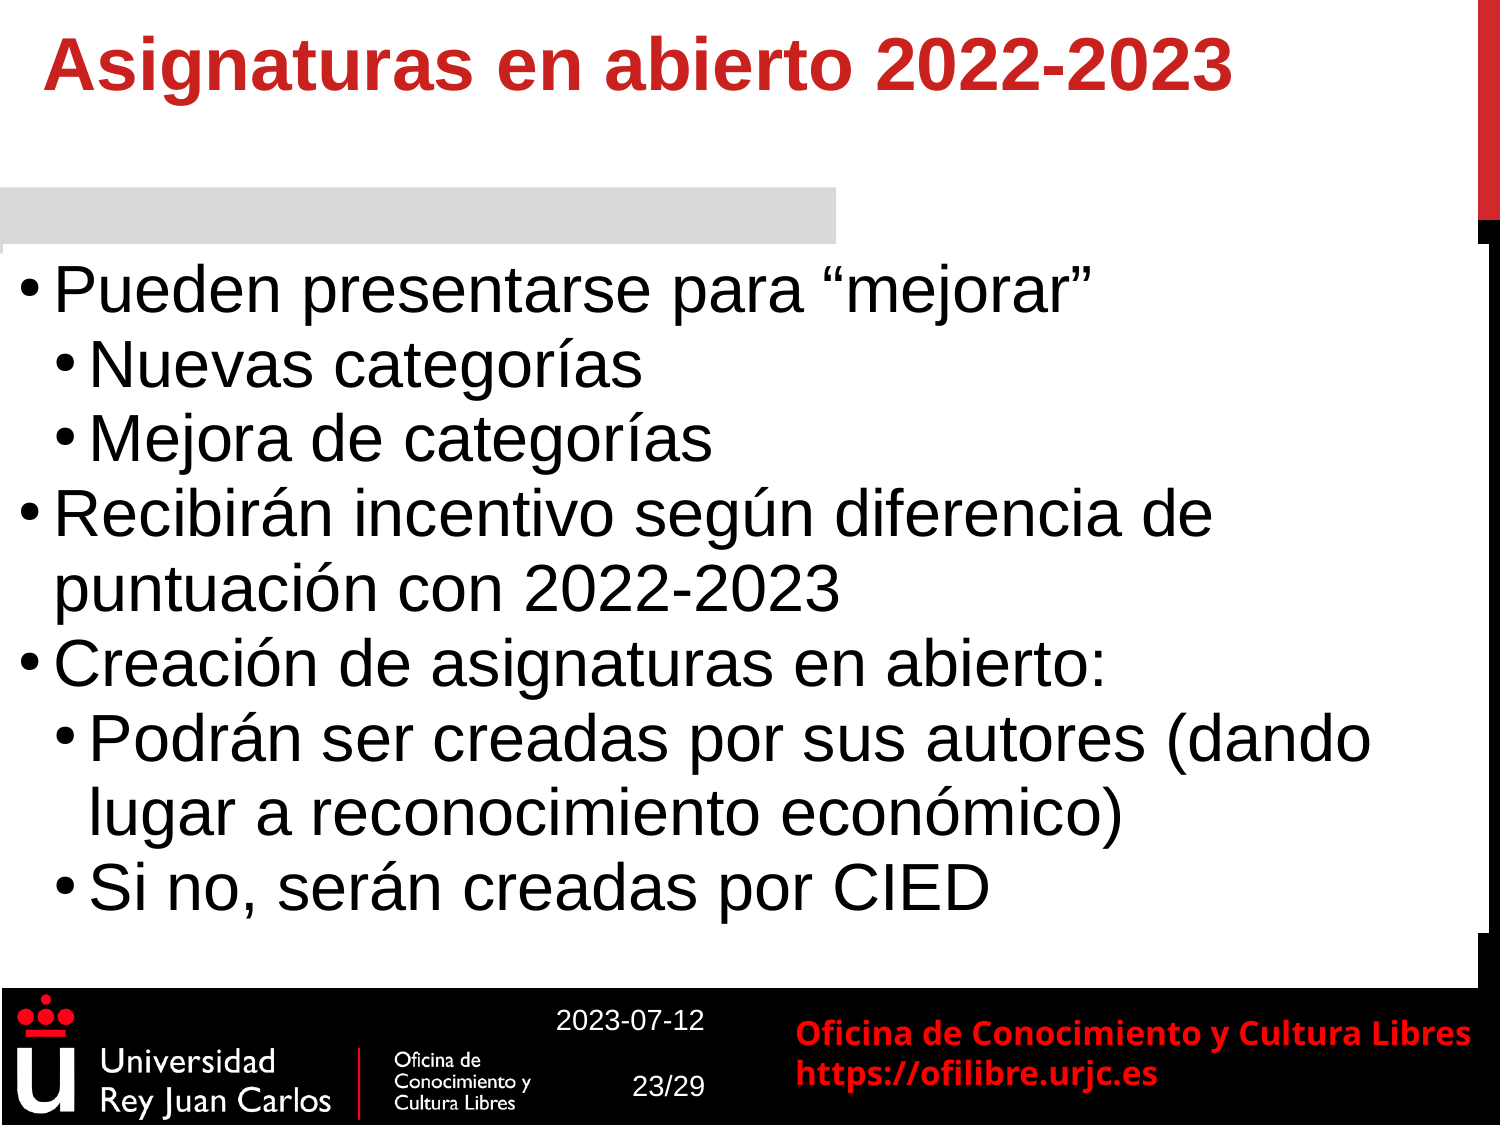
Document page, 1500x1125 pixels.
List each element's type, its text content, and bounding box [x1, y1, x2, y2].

title [75, 7, 1425, 196]
text_box Pueden presentarse para “mejorar” Nuevas categorías Mejora de categorías Recibirán incentivo según diferencia de puntuación con 2022-2023 Creación de asignaturas en abierto: Podrán ser creadas por sus autores (dando lugar a reconocimiento económico) Si no, serán creadas por CIED [3, 244, 1489, 933]
picture [17, 994, 531, 1120]
text_box Asignaturas en abierto 2022-2023 [27, 15, 1381, 199]
